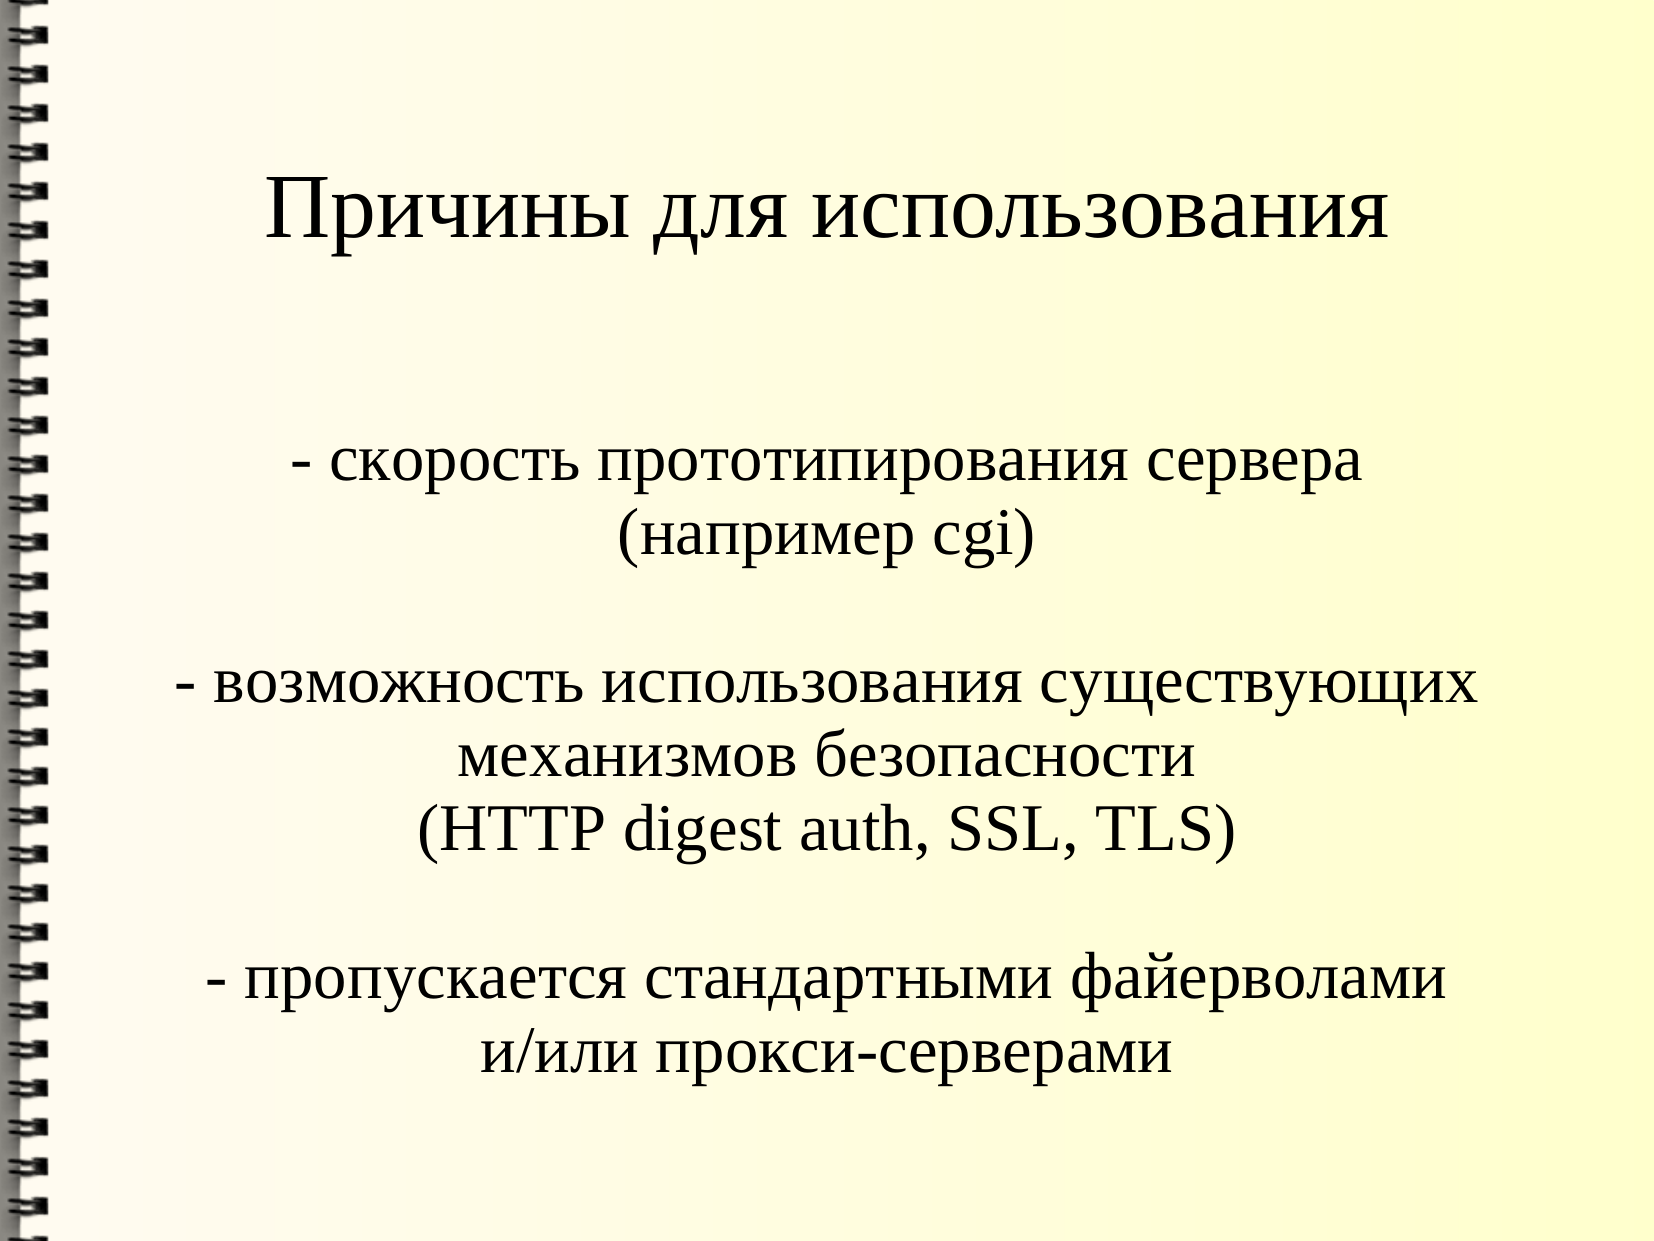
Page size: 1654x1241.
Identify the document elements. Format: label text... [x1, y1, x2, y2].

picture [0, 0, 1654, 1241]
subtitle - скорость прототипирования сервера (например cgi) - возможность использования существующих механизмов безопасности (HTTP digest auth, SSL, TLS) - пропускается стандартными файерволами и/или прокси-серверами [121, 344, 1534, 1164]
title Причины для использования [121, 102, 1534, 311]
